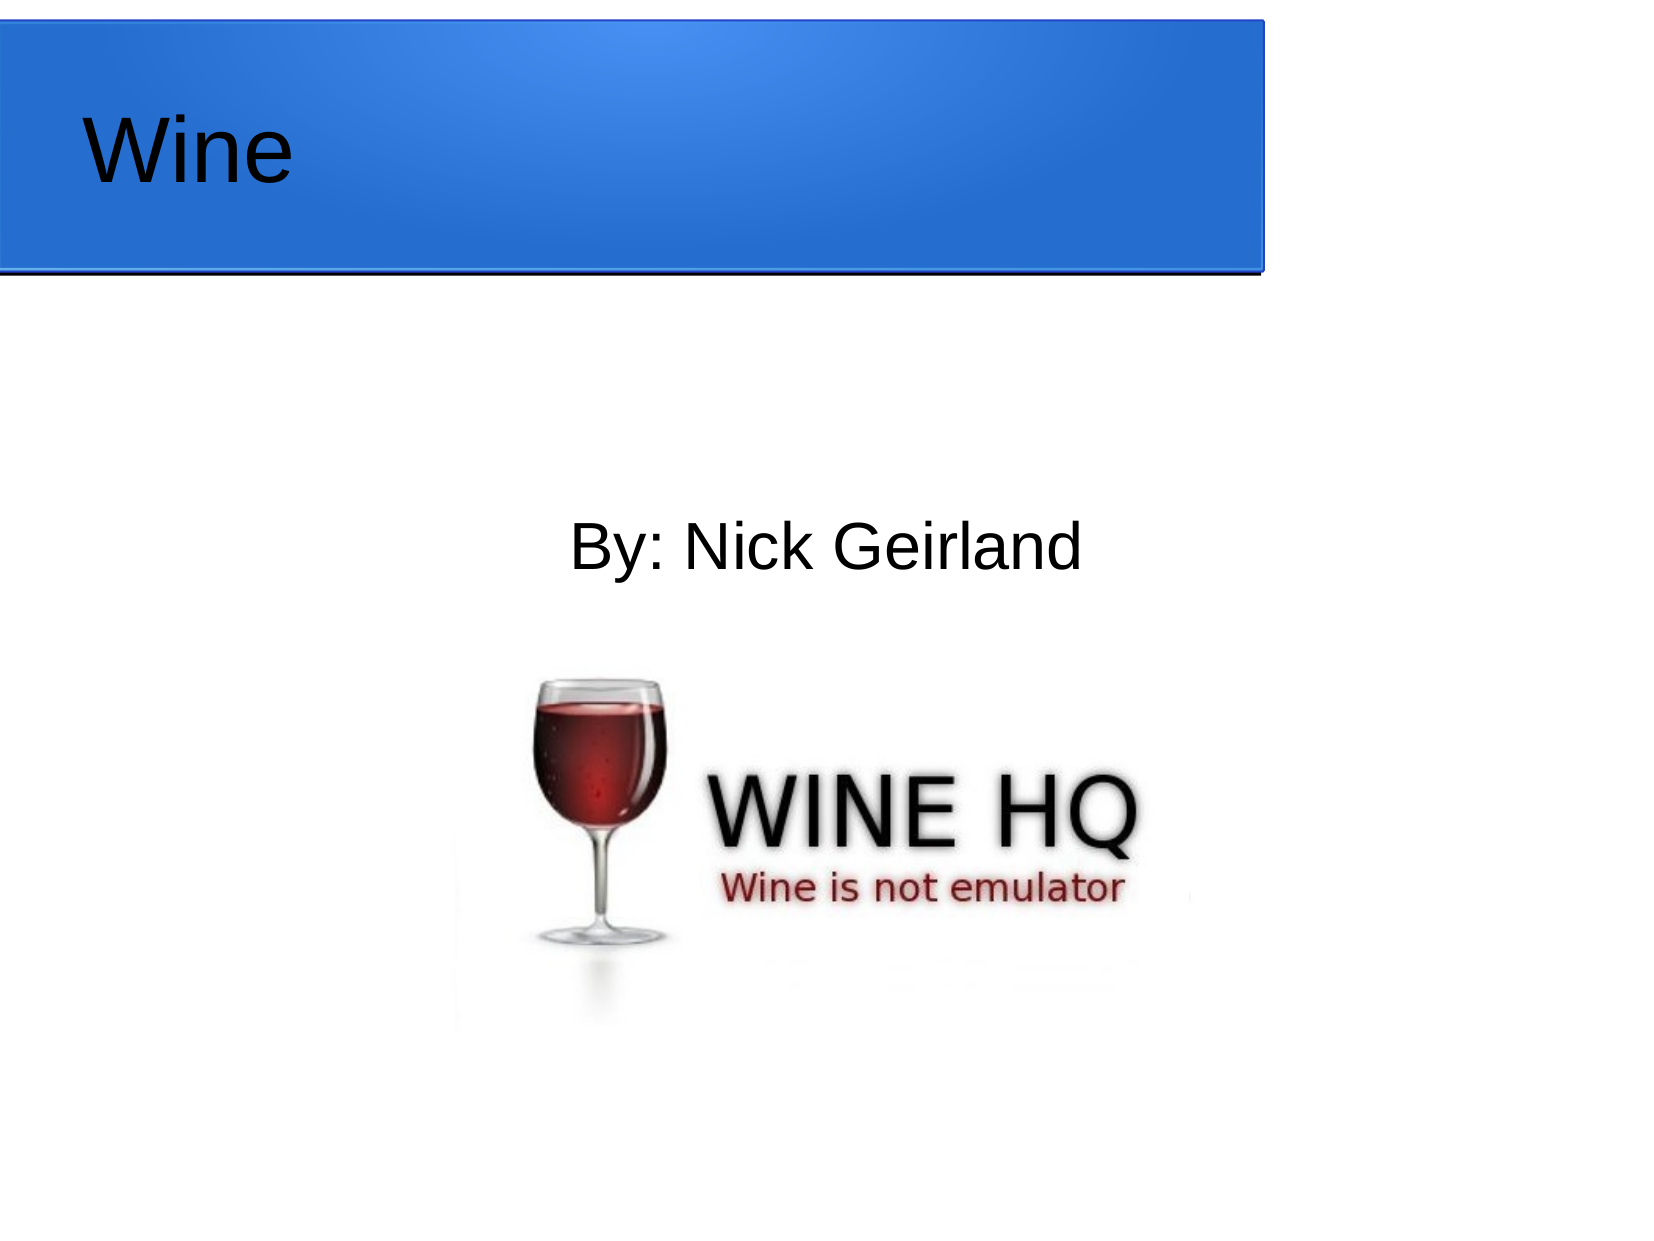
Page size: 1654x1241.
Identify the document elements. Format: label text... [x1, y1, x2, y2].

picture [257, 642, 1396, 1081]
title Wine [82, 47, 1235, 252]
subtitle By: Nick Geirland [82, 299, 1571, 1019]
